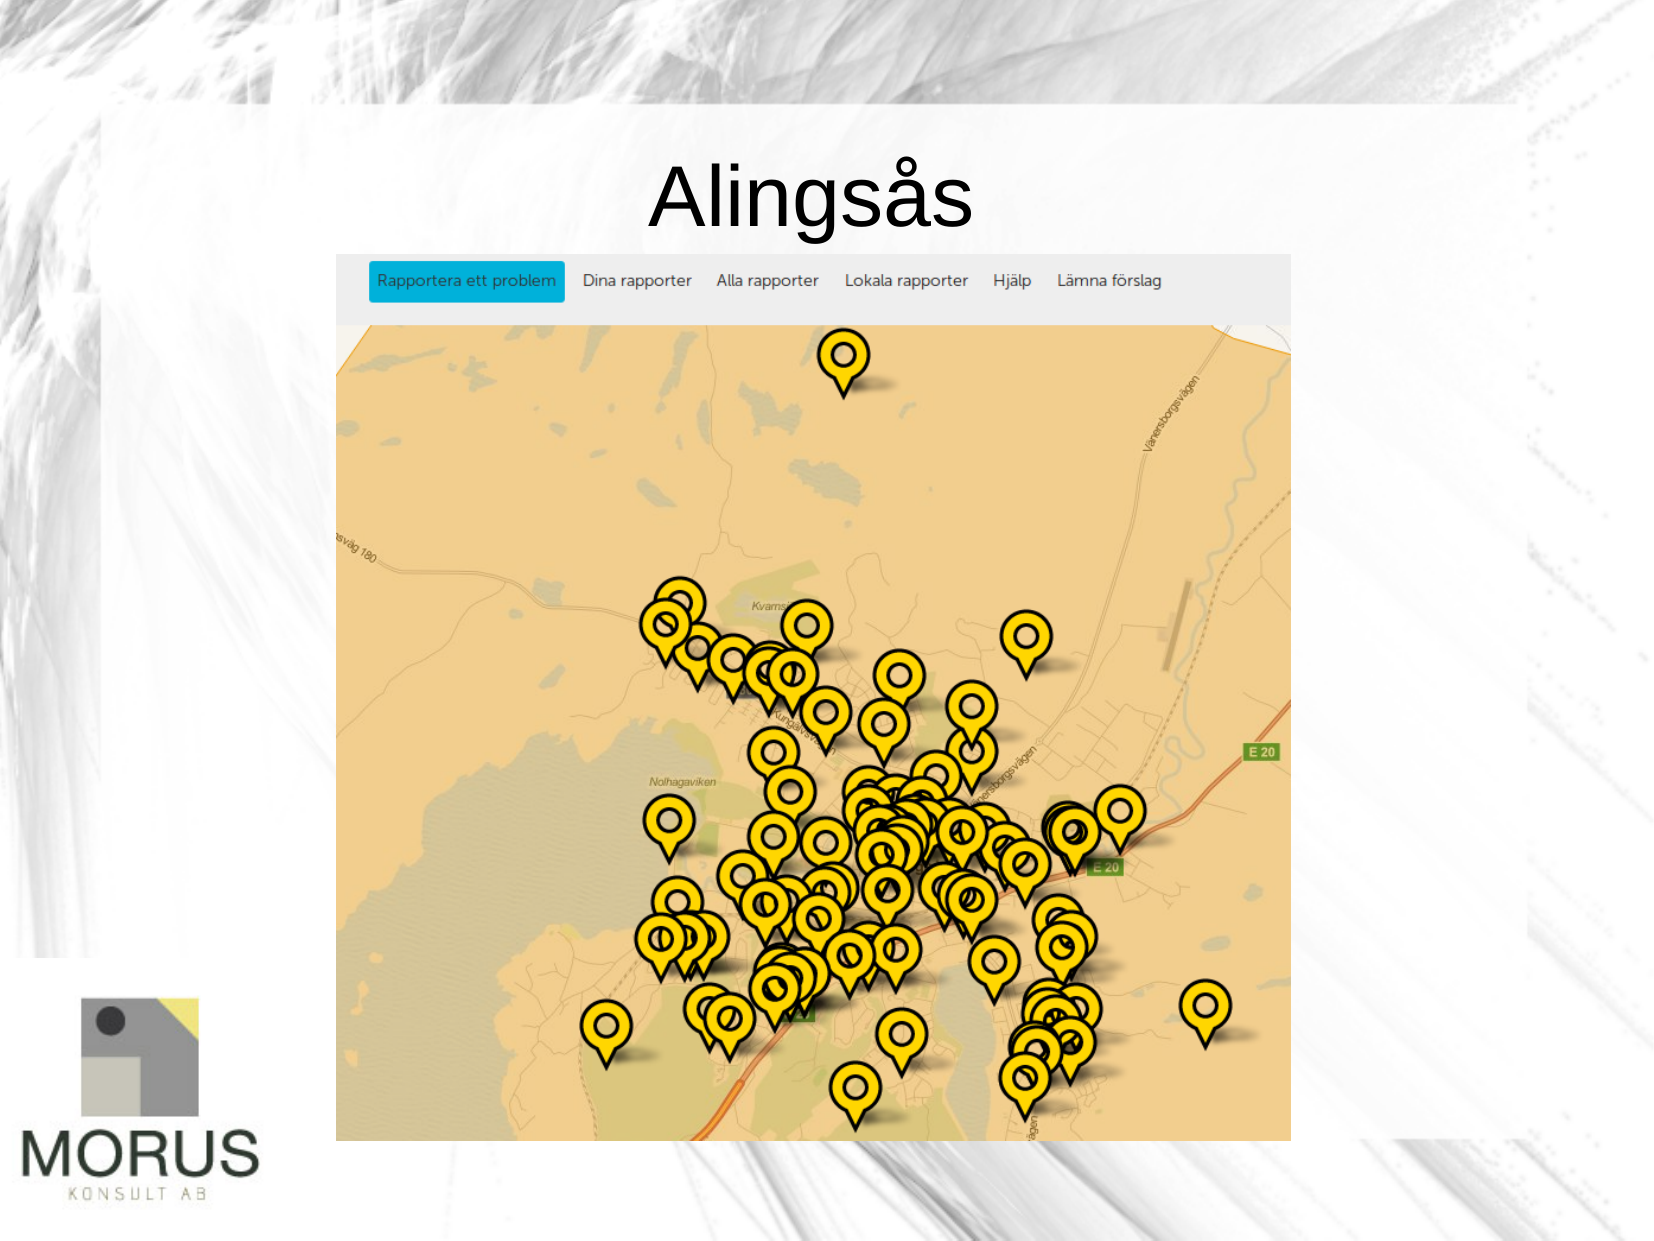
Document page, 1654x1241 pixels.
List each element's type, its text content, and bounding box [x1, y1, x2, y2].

title Alingsås [118, 112, 1506, 281]
picture [0, 0, 1654, 1241]
